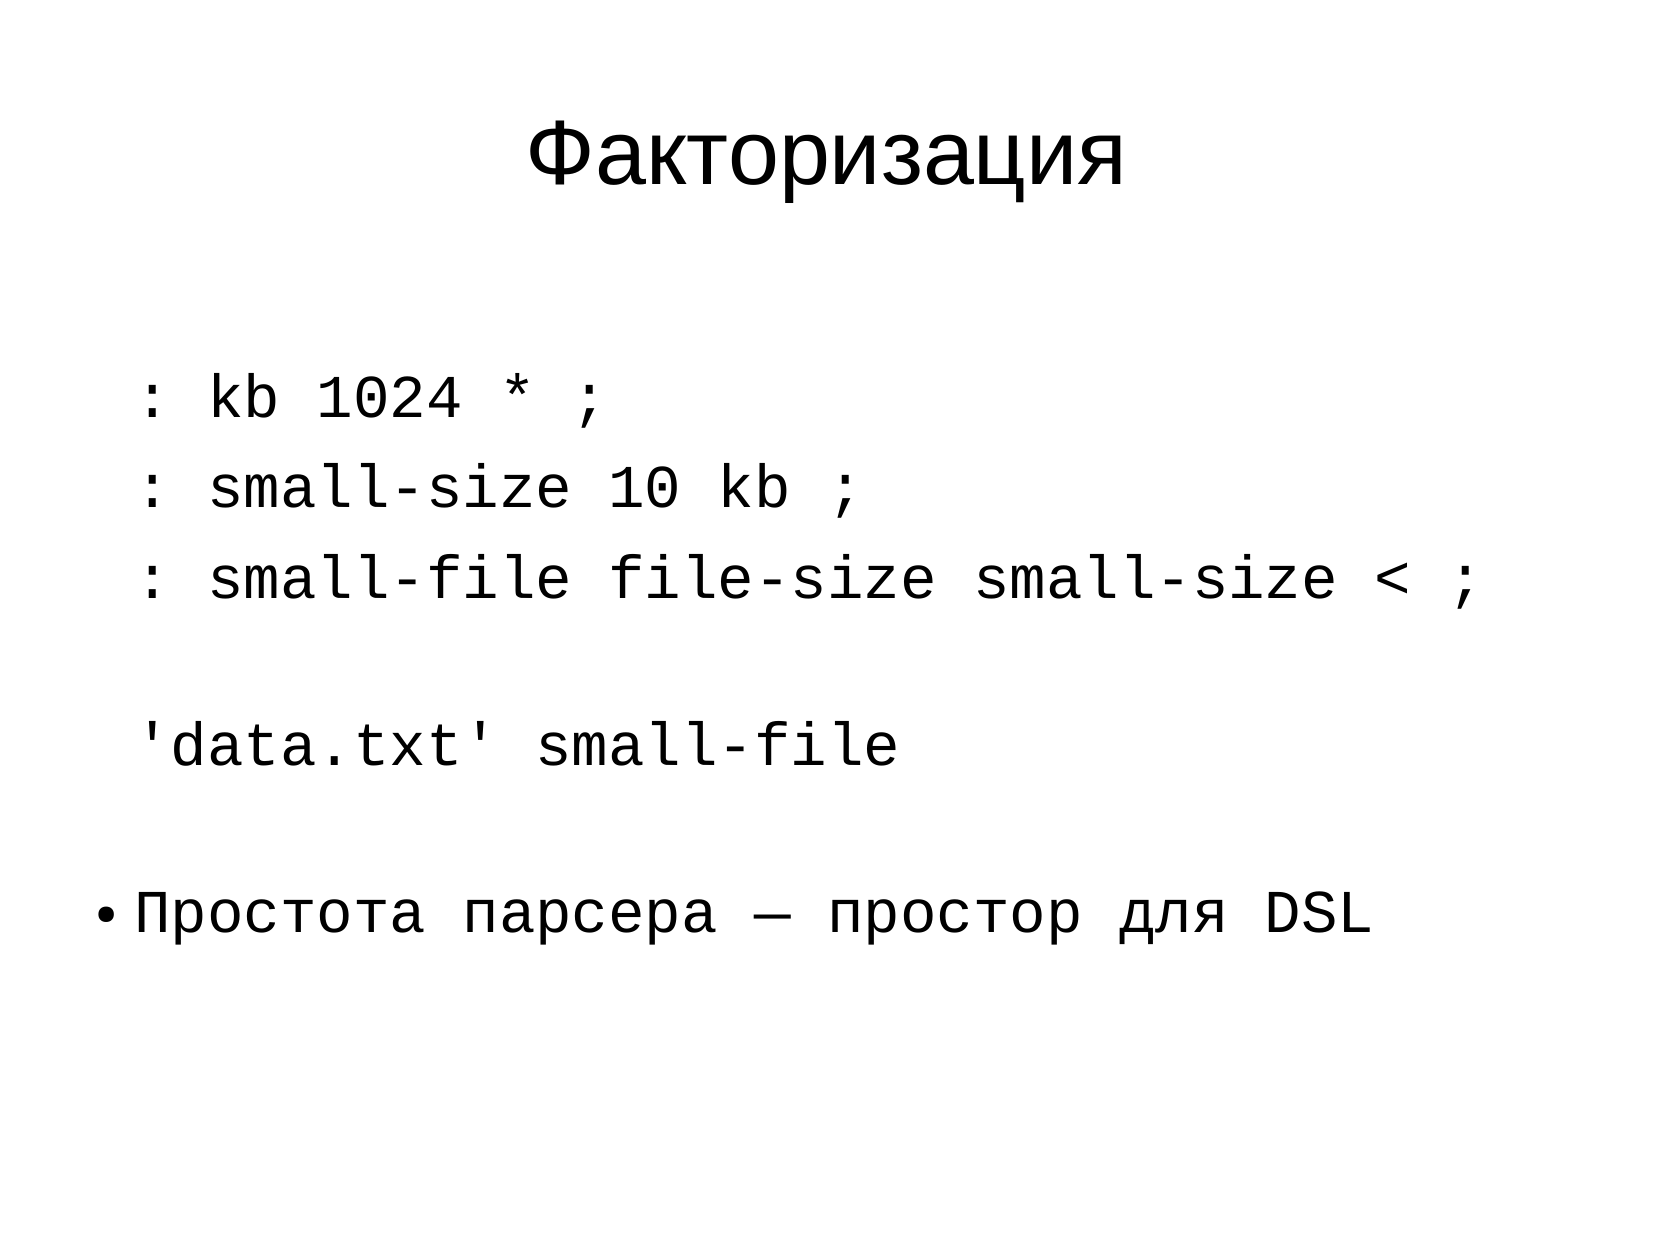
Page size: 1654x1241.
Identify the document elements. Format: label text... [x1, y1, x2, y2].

list : kb 1024 * ; : small-size 10 kb ; : small-file file-size small-size < ; 'data.txt' small-file Простота парсера — простор для DSL [82, 290, 1538, 1010]
title Факторизация [82, 49, 1571, 257]
